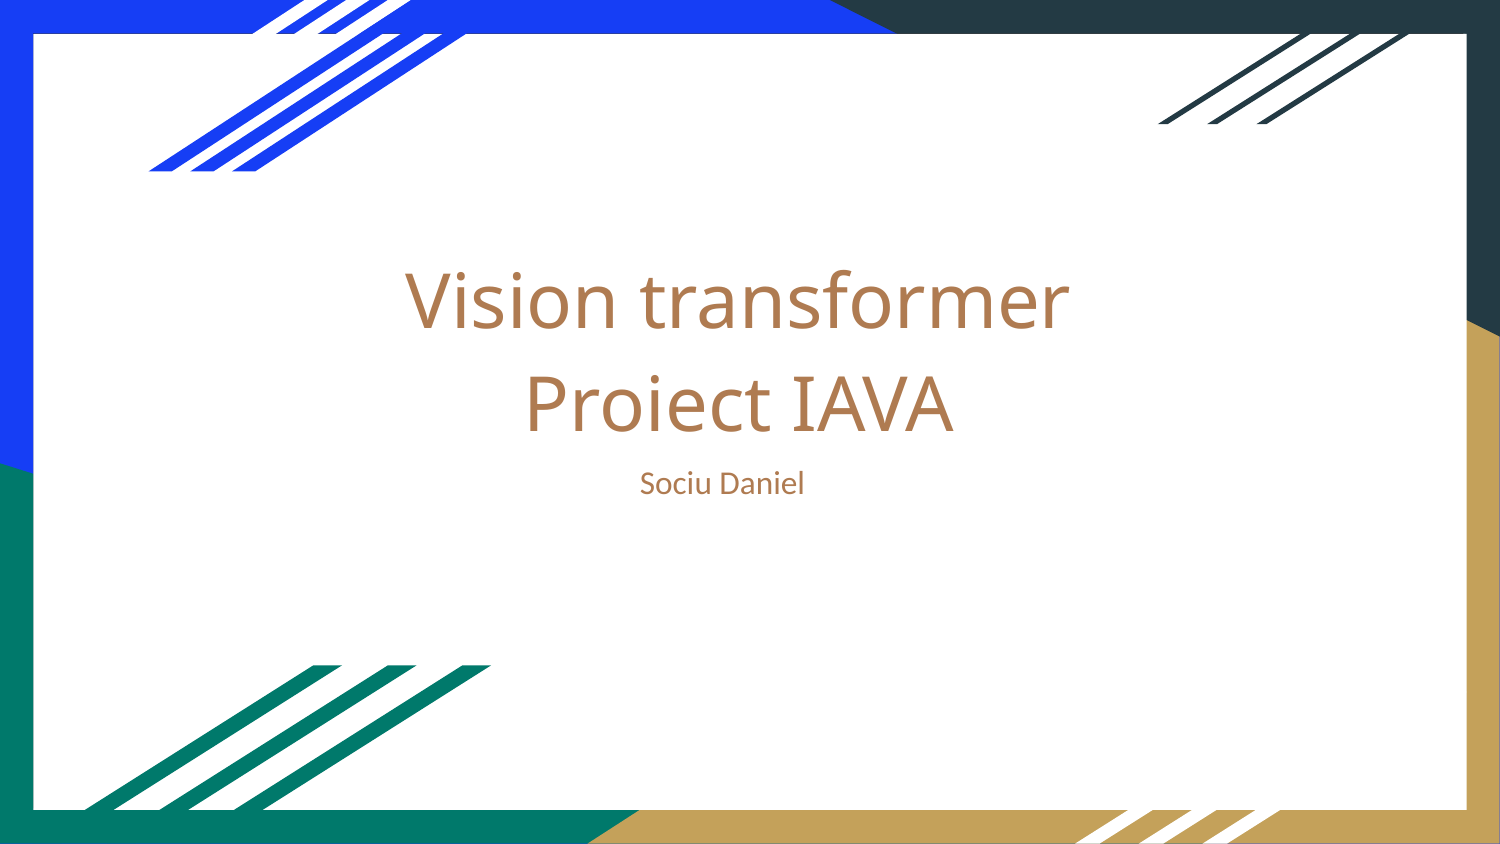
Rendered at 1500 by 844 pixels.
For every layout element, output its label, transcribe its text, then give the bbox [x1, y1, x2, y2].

subtitle Sociu Daniel [92, 454, 1354, 544]
title Vision transformer Proiect IAVA [299, 231, 1179, 454]
